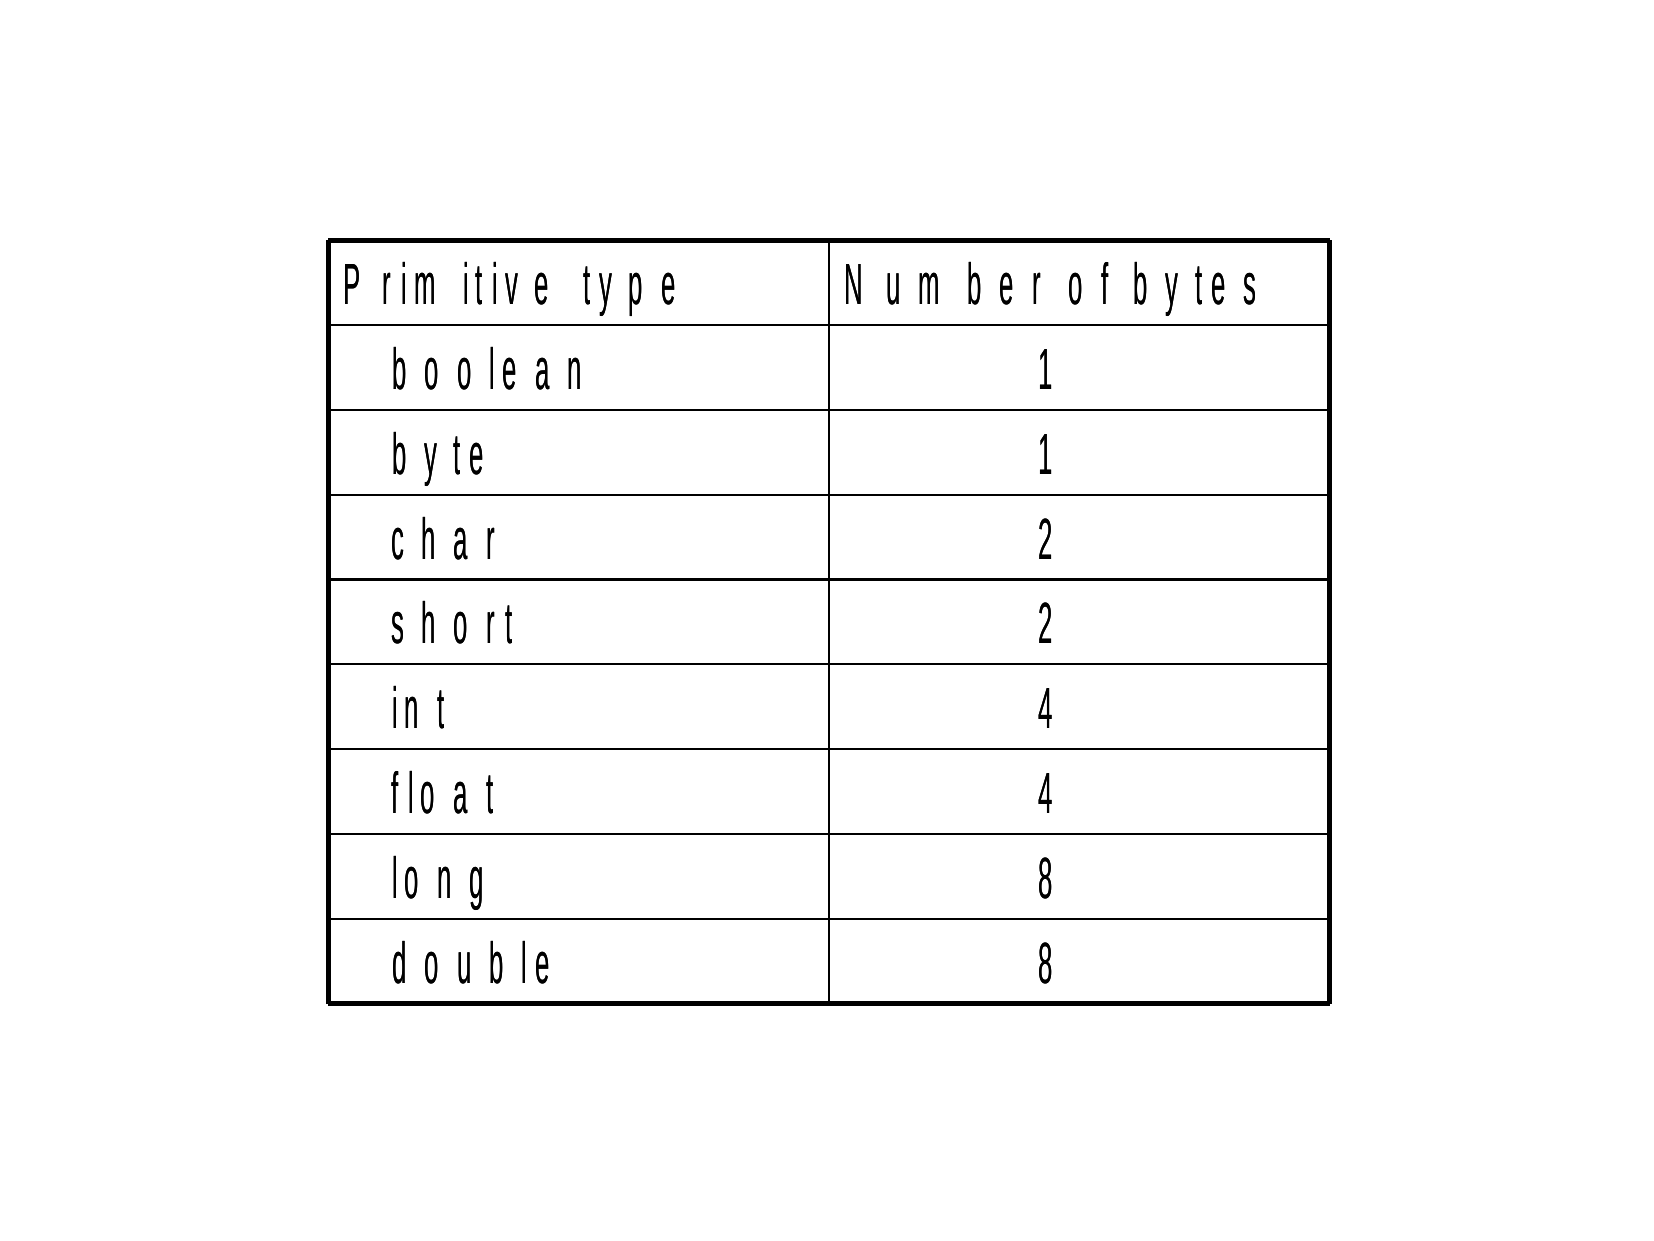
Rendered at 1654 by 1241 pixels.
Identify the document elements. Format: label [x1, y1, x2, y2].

picture [326, 237, 1335, 1009]
